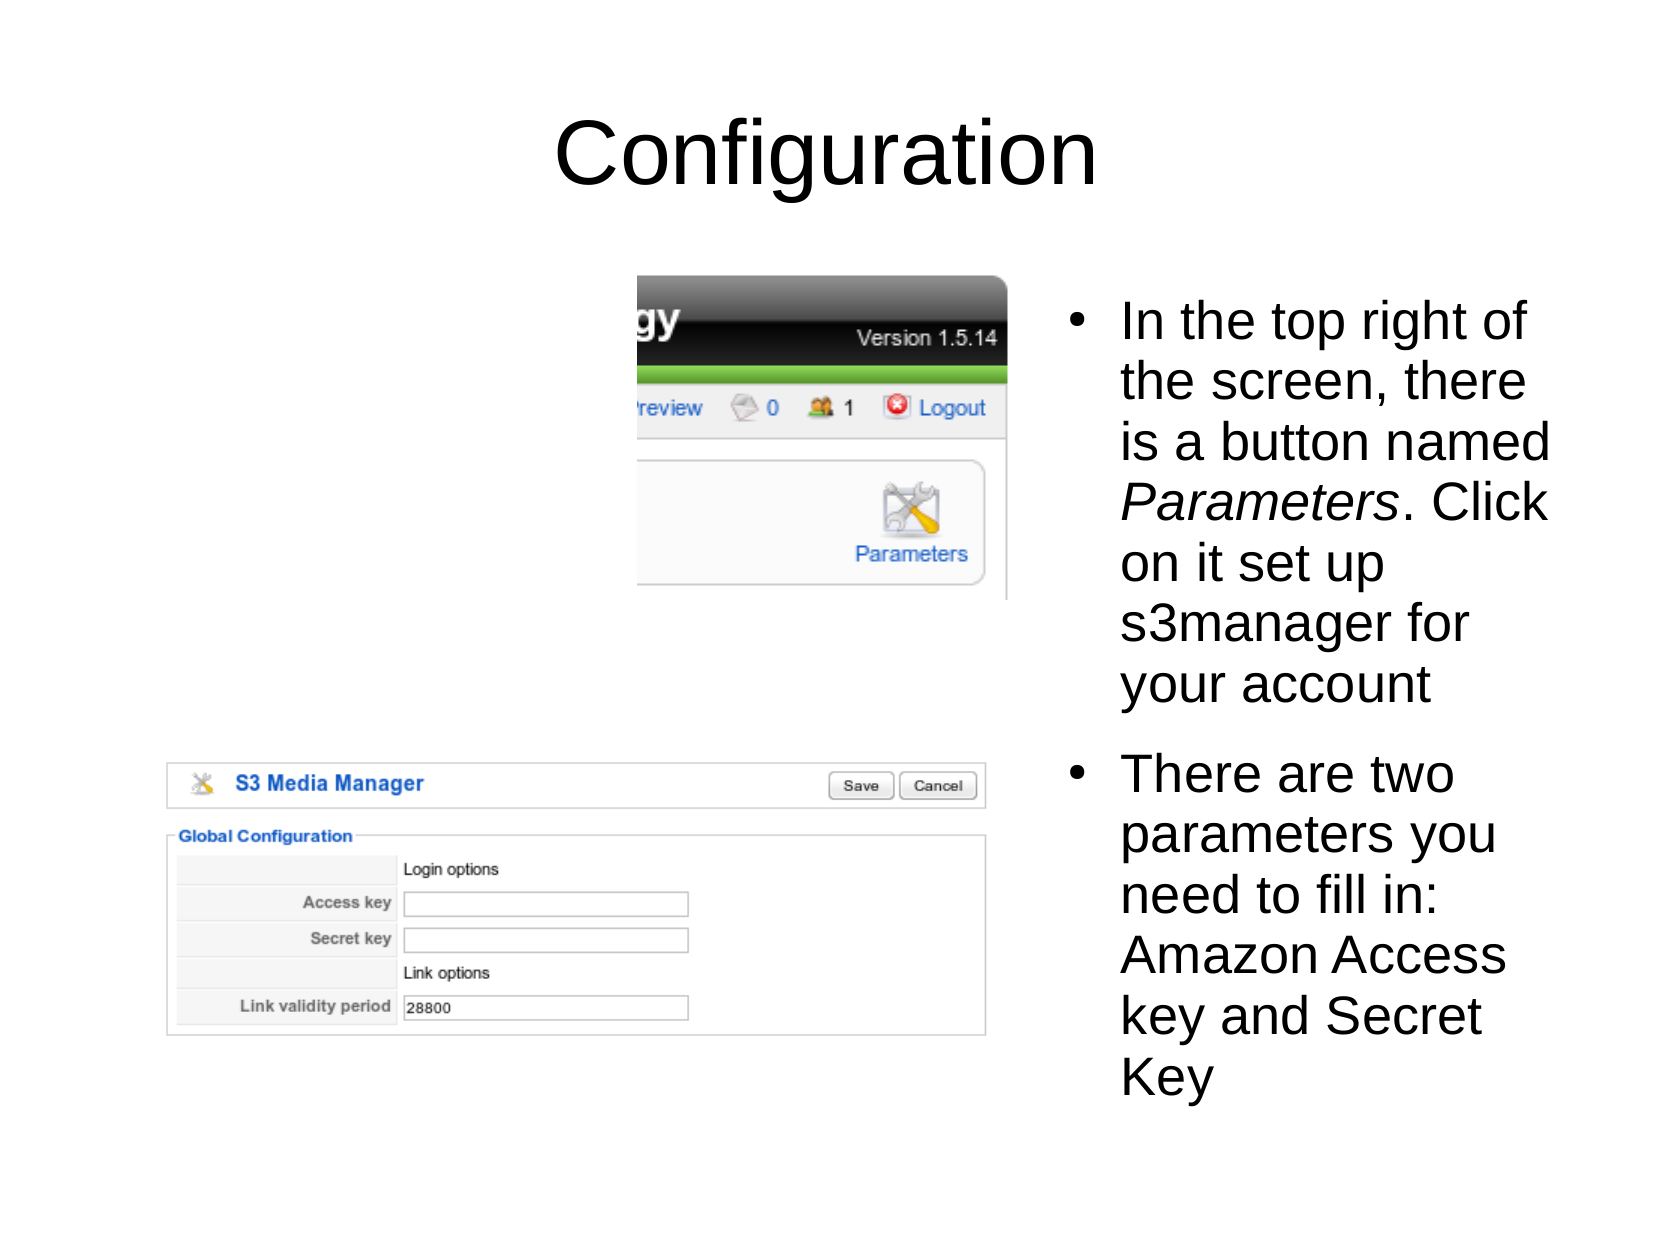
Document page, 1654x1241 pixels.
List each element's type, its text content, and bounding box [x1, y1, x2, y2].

picture [637, 272, 1016, 601]
title Configuration [82, 49, 1571, 257]
picture [150, 749, 1000, 1241]
list In the top right of the screen, there is a button named Parameters. Click on it set up s3manager for your account There are two parameters you need to fill in: Amazon Access key and Secret Key [1050, 290, 1572, 1109]
